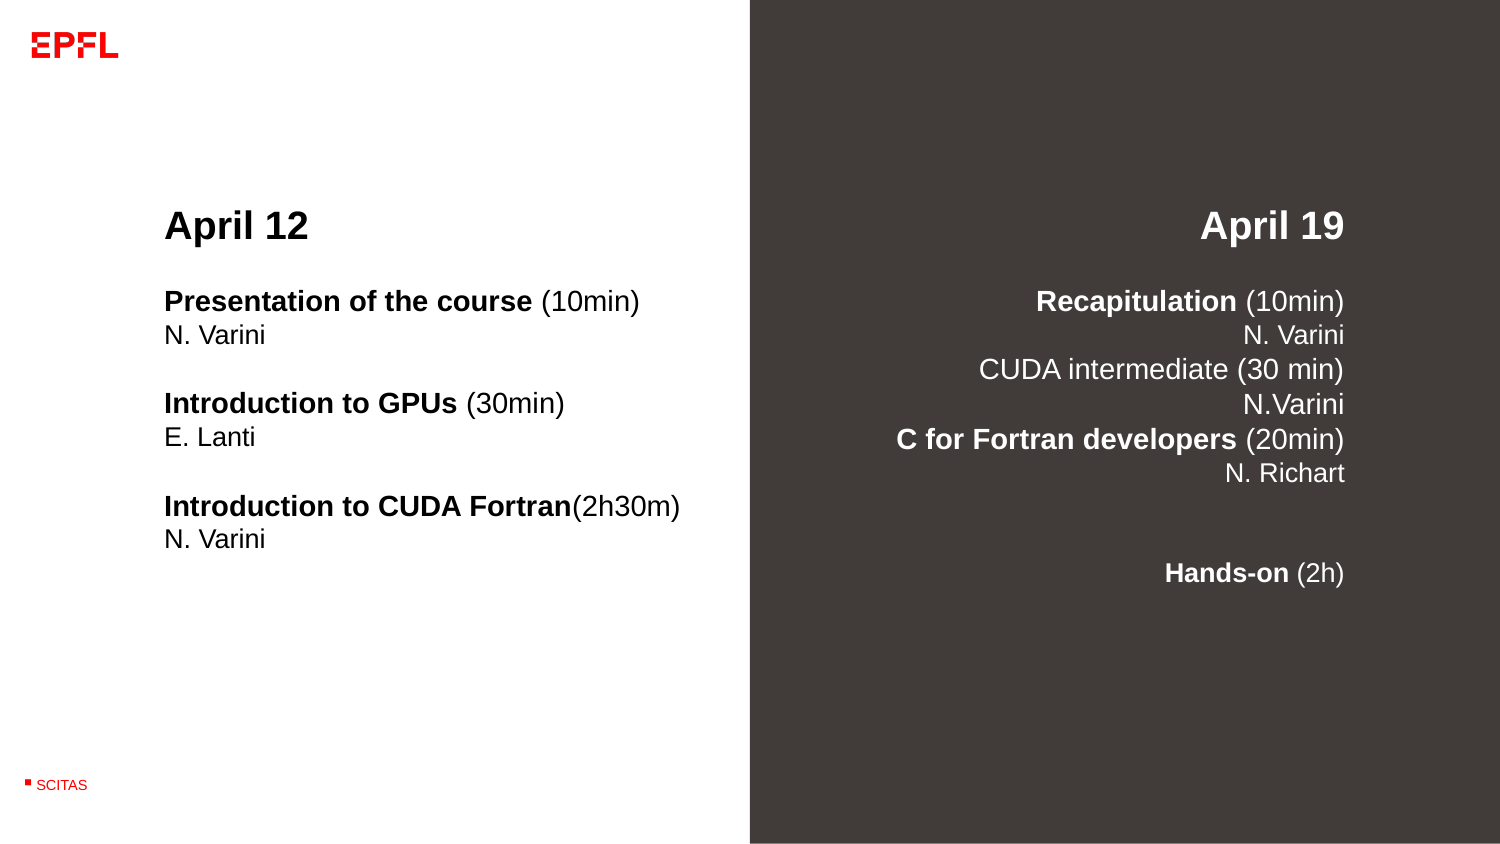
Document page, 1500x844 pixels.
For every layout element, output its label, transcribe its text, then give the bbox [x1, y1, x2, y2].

picture [21, 21, 129, 69]
text_box April 19 Recapitulation (10min) N. Varini CUDA intermediate (30 min) N.Varini C for Fortran developers (20min) N. Richart Hands-on (2h) [758, 185, 1360, 670]
text_box April 12 Presentation of the course (10min) N. Varini Introduction to GPUs (30min) E. Lanti Introduction to CUDA Fortran(2h30m) N. Varini [149, 184, 750, 602]
